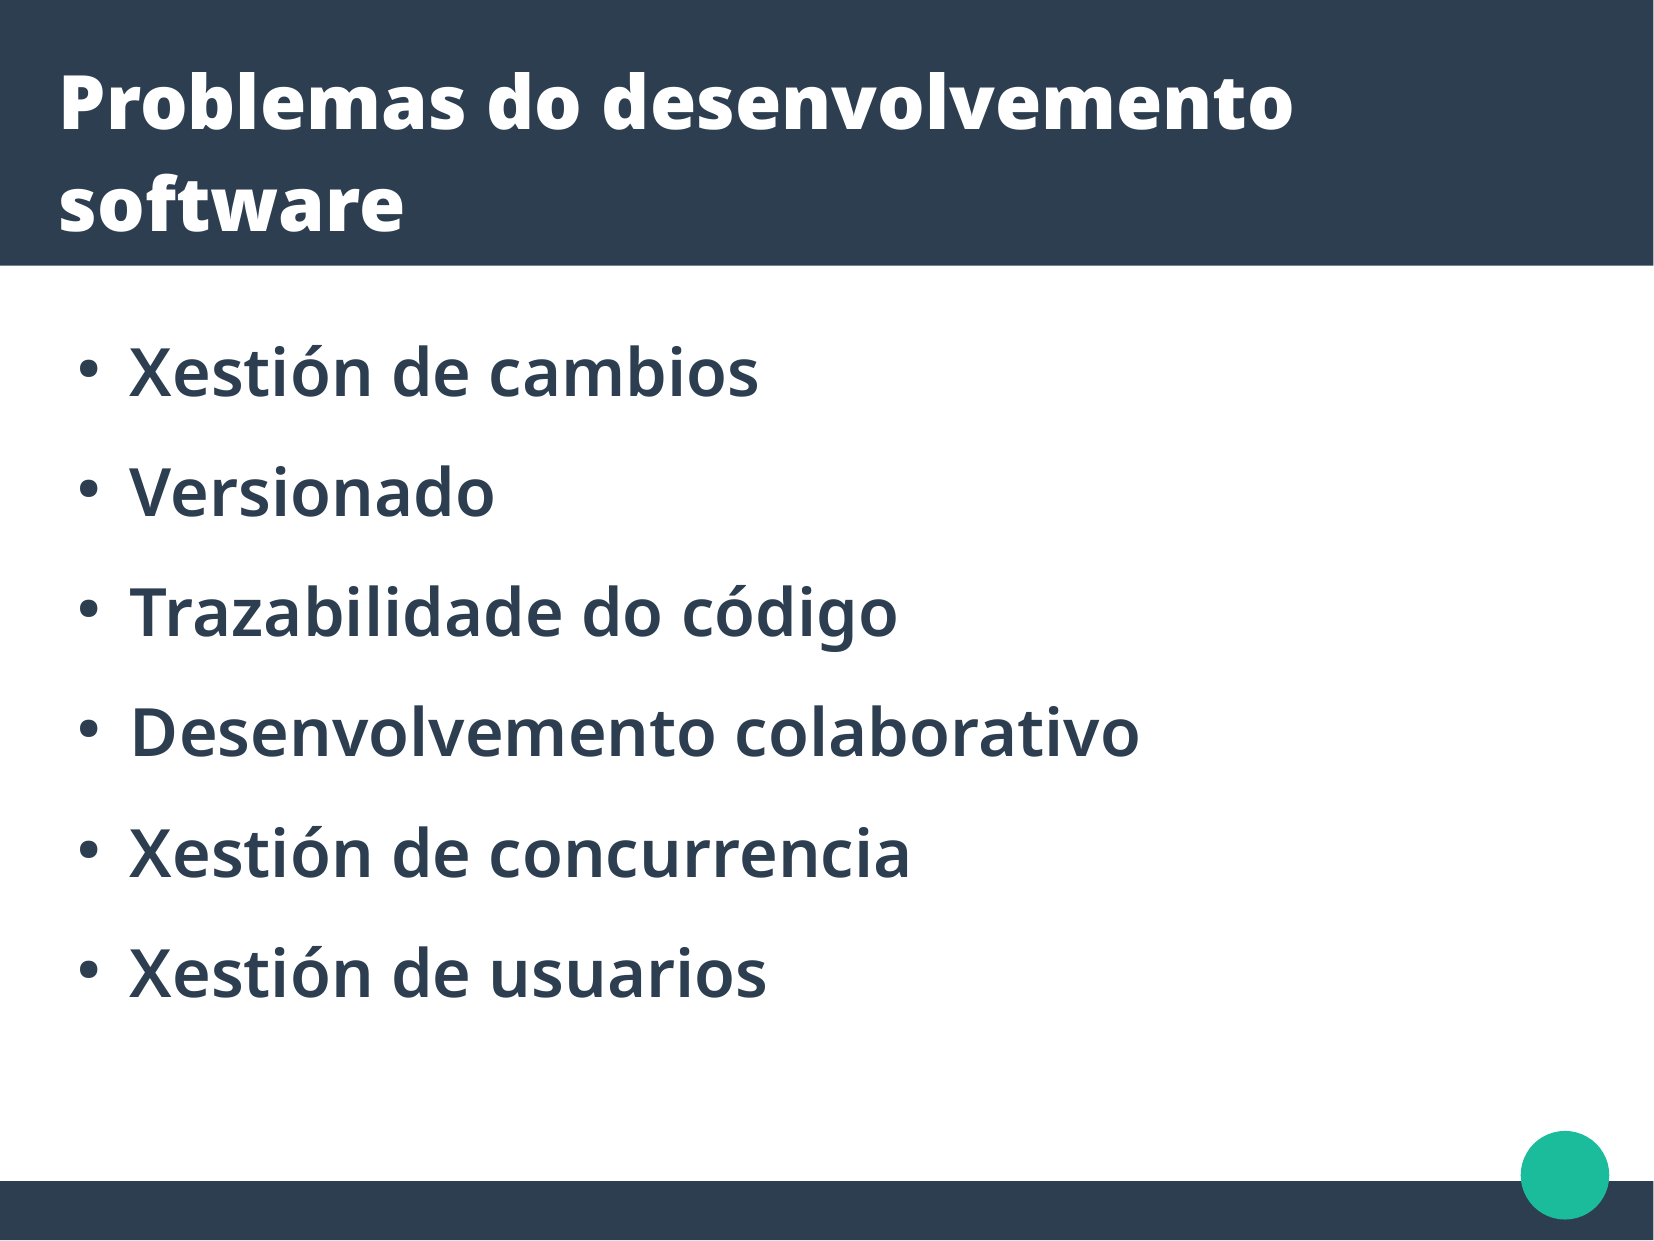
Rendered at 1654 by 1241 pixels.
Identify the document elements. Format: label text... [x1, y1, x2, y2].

title Problemas do desenvolvemento software [59, 49, 1595, 207]
list Xestión de cambios Versionado Trazabilidade do código Desenvolvemento colaborativo Xestión de concurrencia Xestión de usuarios [59, 324, 1595, 1152]
